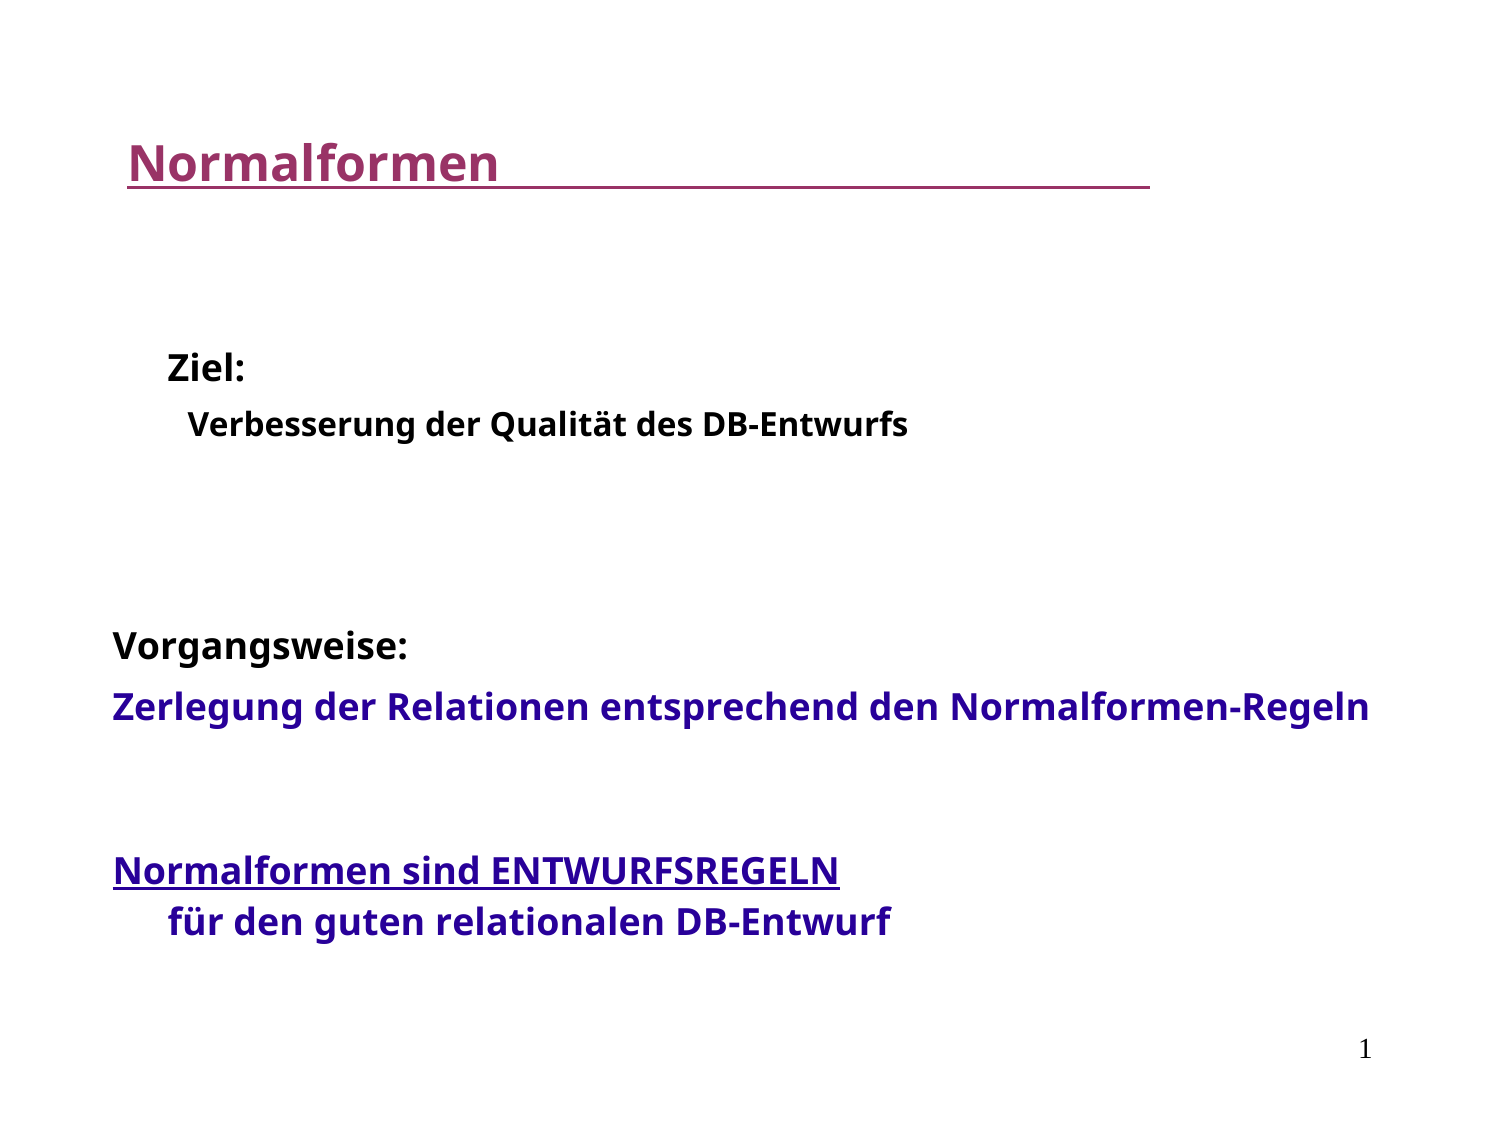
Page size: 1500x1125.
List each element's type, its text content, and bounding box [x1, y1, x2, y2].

title Normalformen [112, 99, 1388, 226]
list Ziel: Verbesserung der Qualität des DB-Entwurfs Vorgangsweise: Zerlegung der Relationen entsprechend den Normalformen-Regeln Normalformen sind ENTWURFSREGELN für den guten relationalen DB-Entwurf [112, 237, 1388, 1001]
